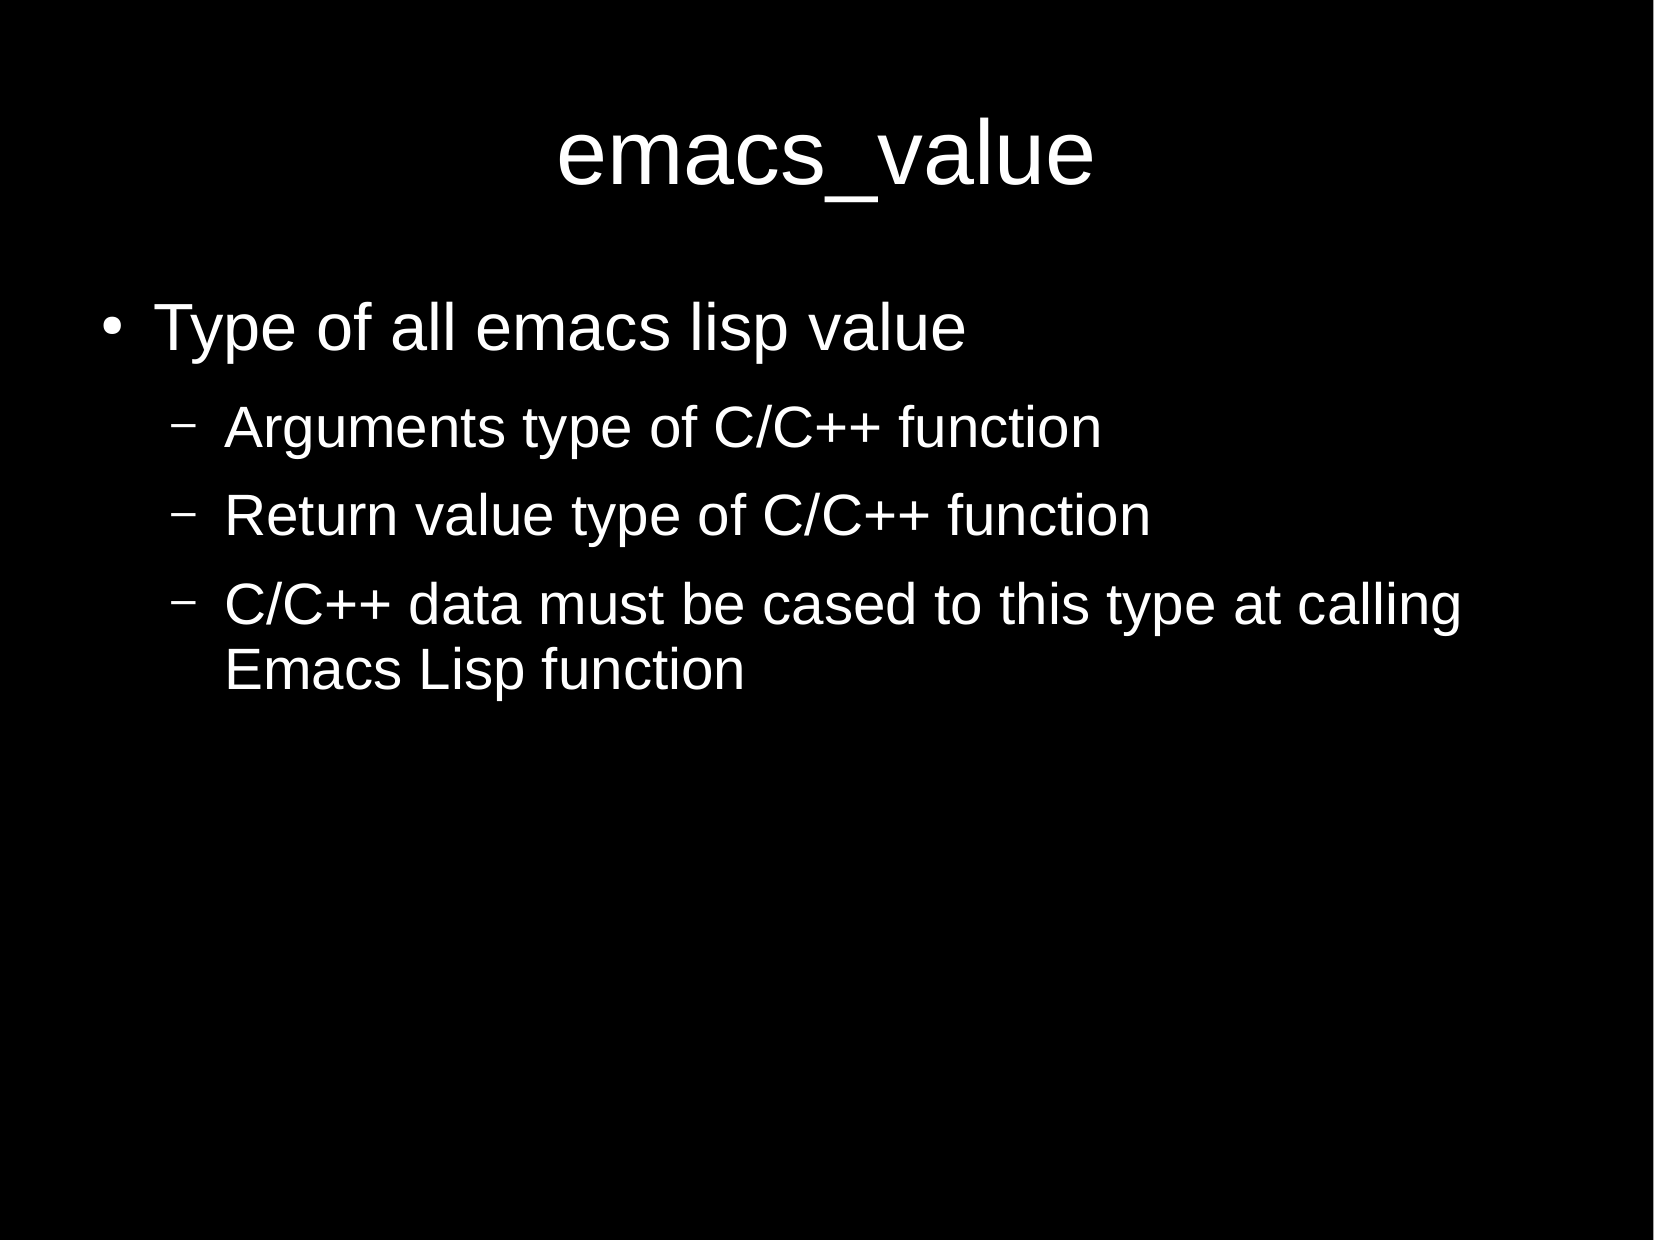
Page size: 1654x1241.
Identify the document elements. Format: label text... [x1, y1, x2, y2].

title emacs_value [82, 49, 1571, 257]
list Type of all emacs lisp value Arguments type of C/C++ function Return value type of C/C++ function C/C++ data must be cased to this type at calling Emacs Lisp function [82, 290, 1571, 1010]
